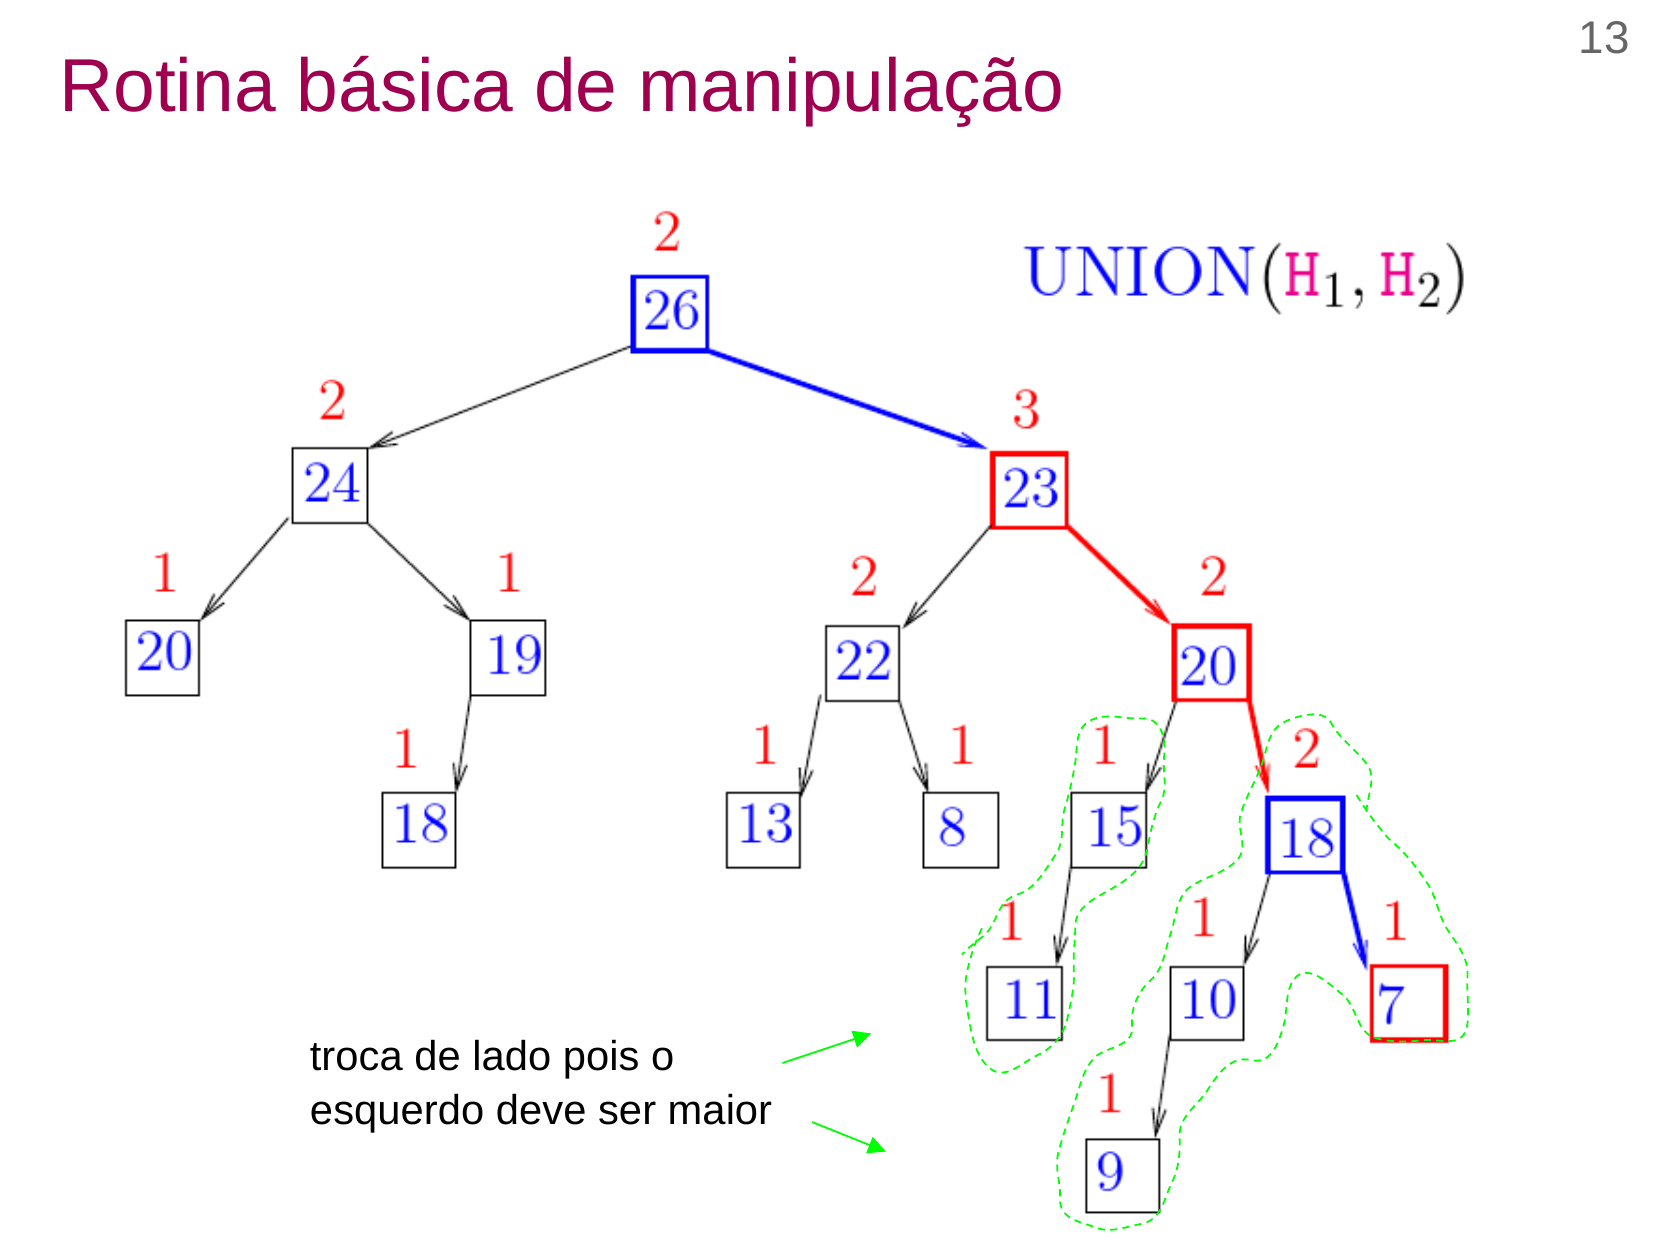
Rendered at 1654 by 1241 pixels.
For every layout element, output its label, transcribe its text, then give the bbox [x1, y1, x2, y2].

picture [118, 206, 1492, 1225]
title Rotina básica de manipulação [59, 29, 1595, 148]
text_box troca de lado pois o esquerdo deve ser maior [295, 1018, 842, 1141]
